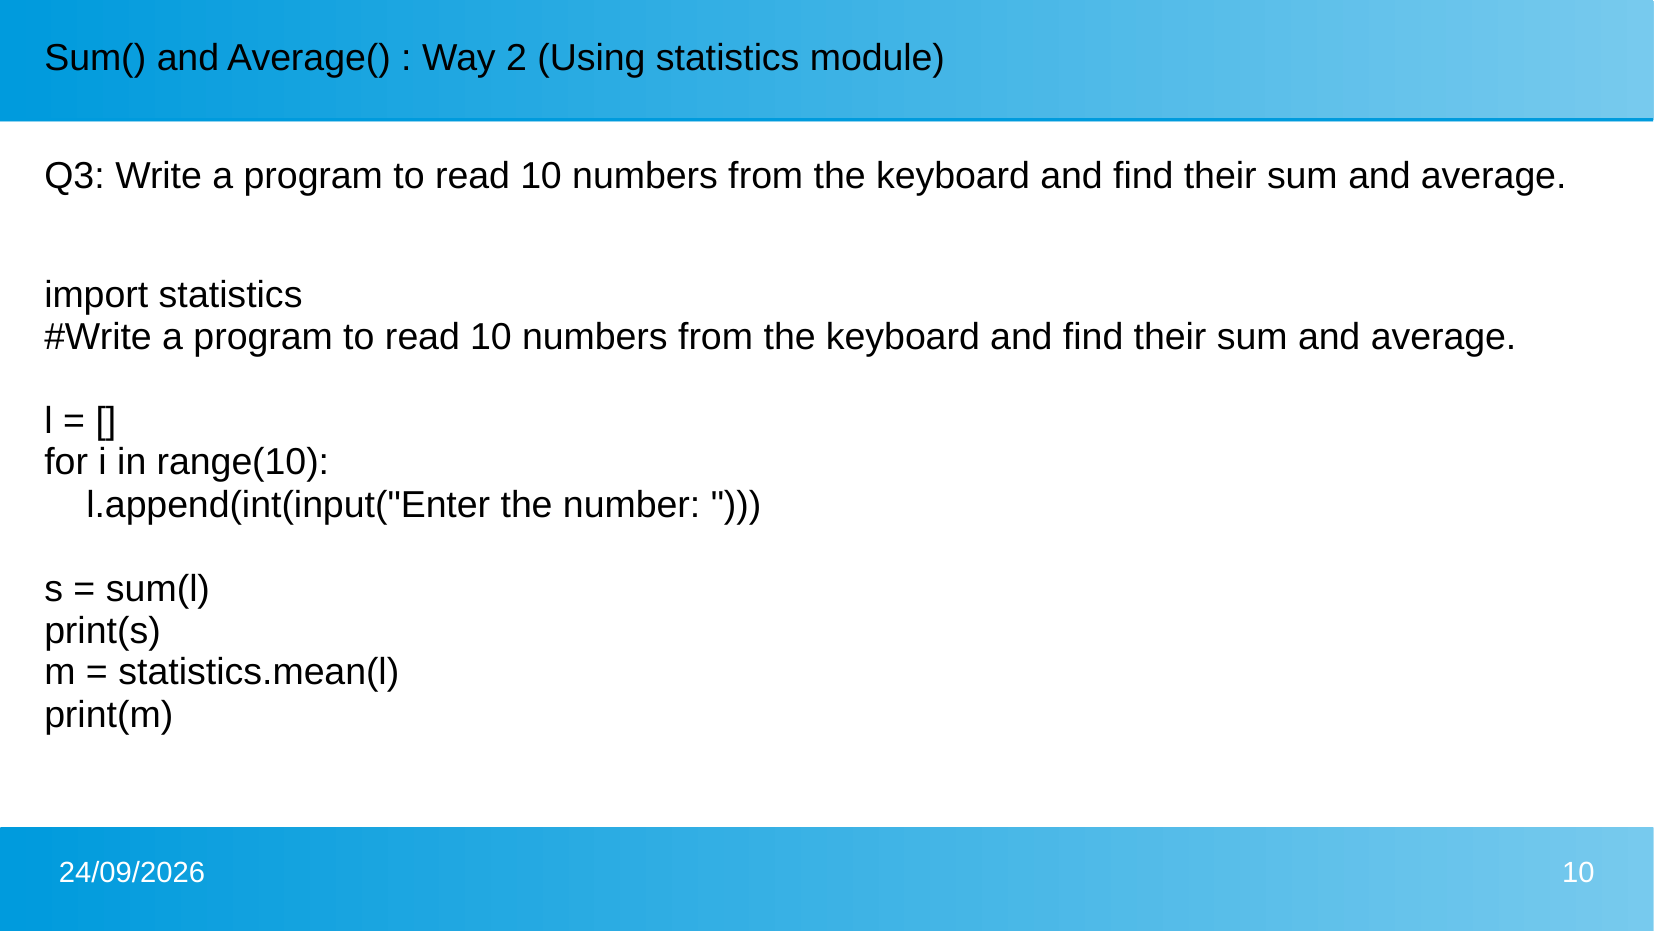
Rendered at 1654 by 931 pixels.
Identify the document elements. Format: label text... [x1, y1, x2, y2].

text_box Sum() and Average() : Way 2 (Using statistics module) [29, 29, 1152, 129]
text_box import statistics #Write a program to read 10 numbers from the keyboard and find their sum and average. l = [] for i in range(10): l.append(int(input("Enter the number: "))) s = sum(l) print(s) m = statistics.mean(l) print(m) [29, 265, 1532, 785]
text_box Q3: Write a program to read 10 numbers from the keyboard and find their sum and average. [29, 147, 1625, 835]
